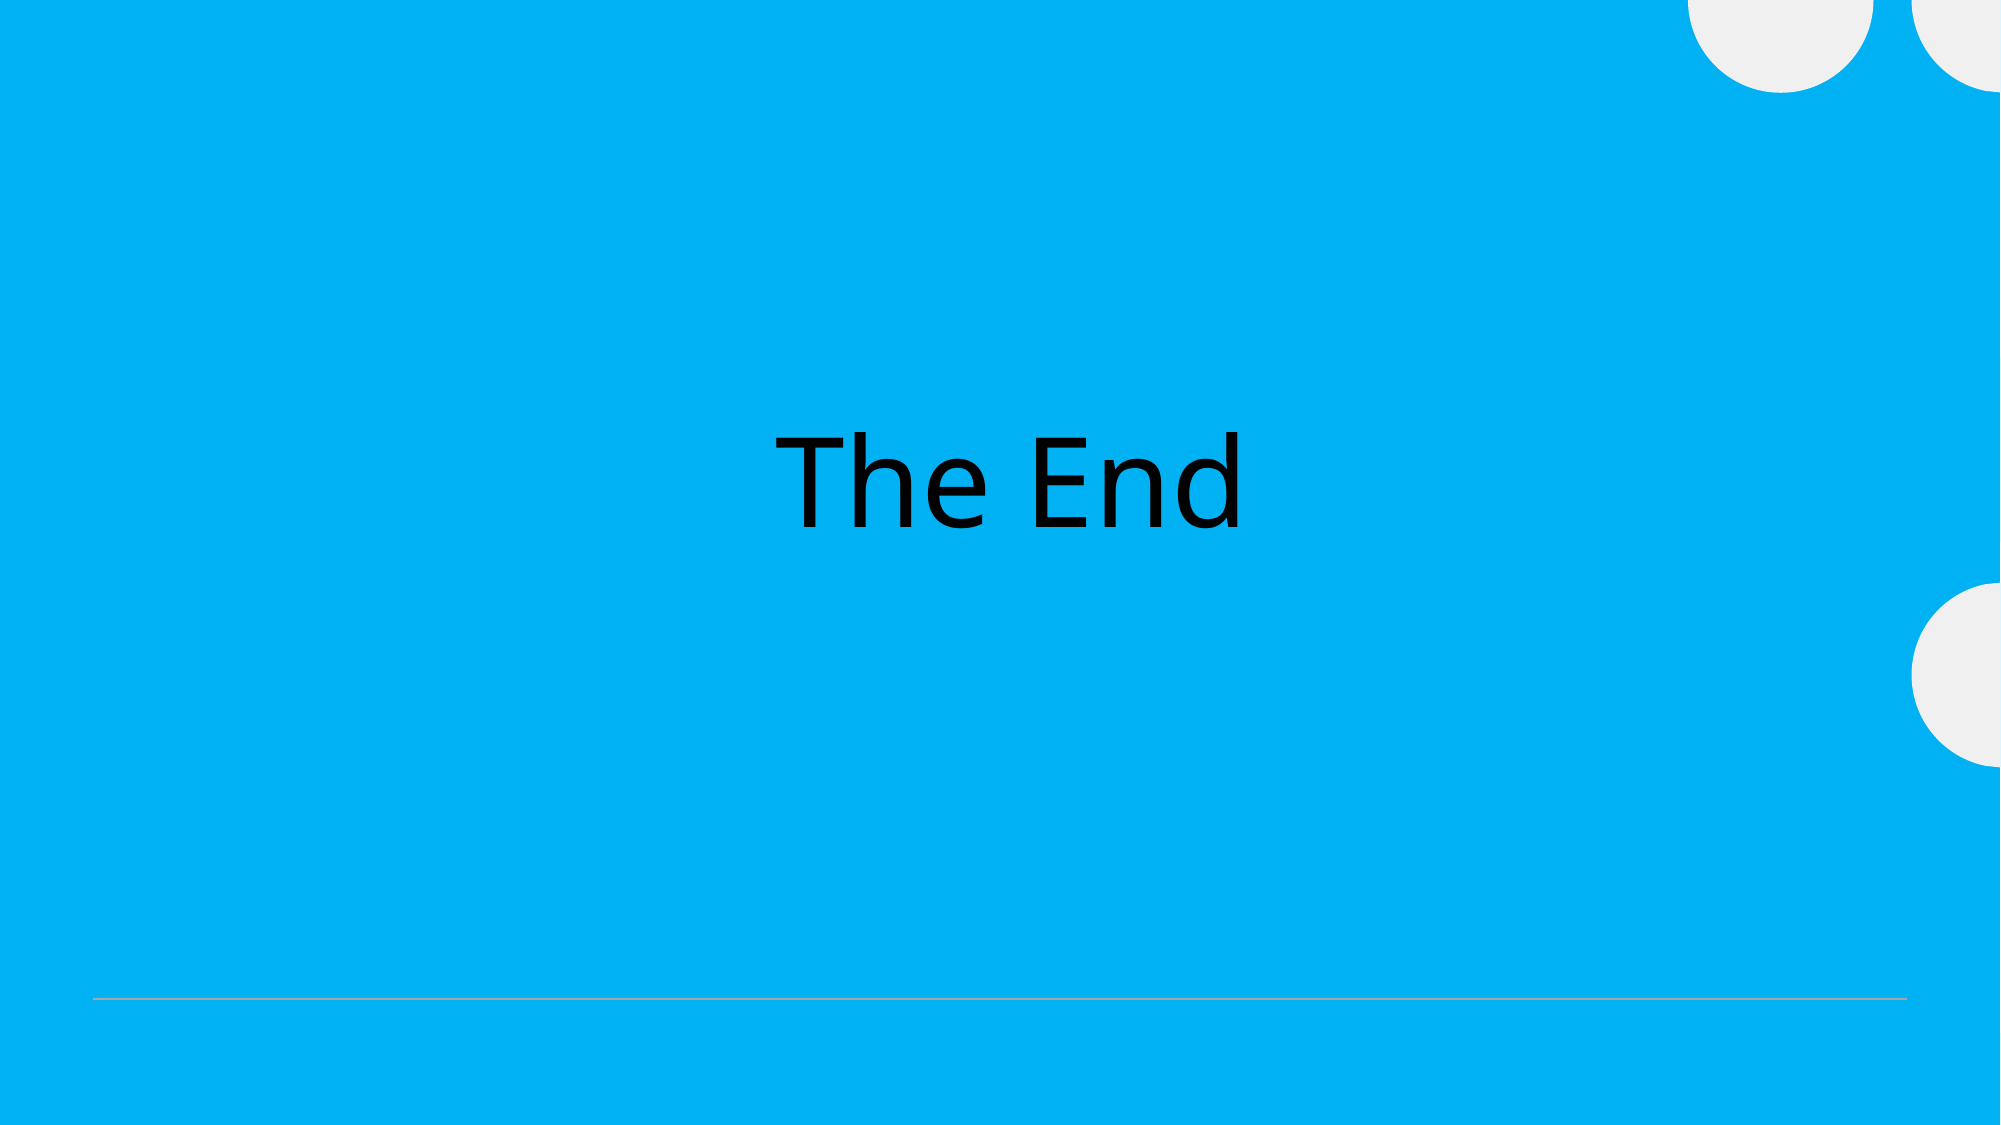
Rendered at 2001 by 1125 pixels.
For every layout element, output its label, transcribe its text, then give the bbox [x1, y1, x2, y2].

text_box [0, 0, 2000, 1125]
text_box The End [760, 395, 1475, 562]
